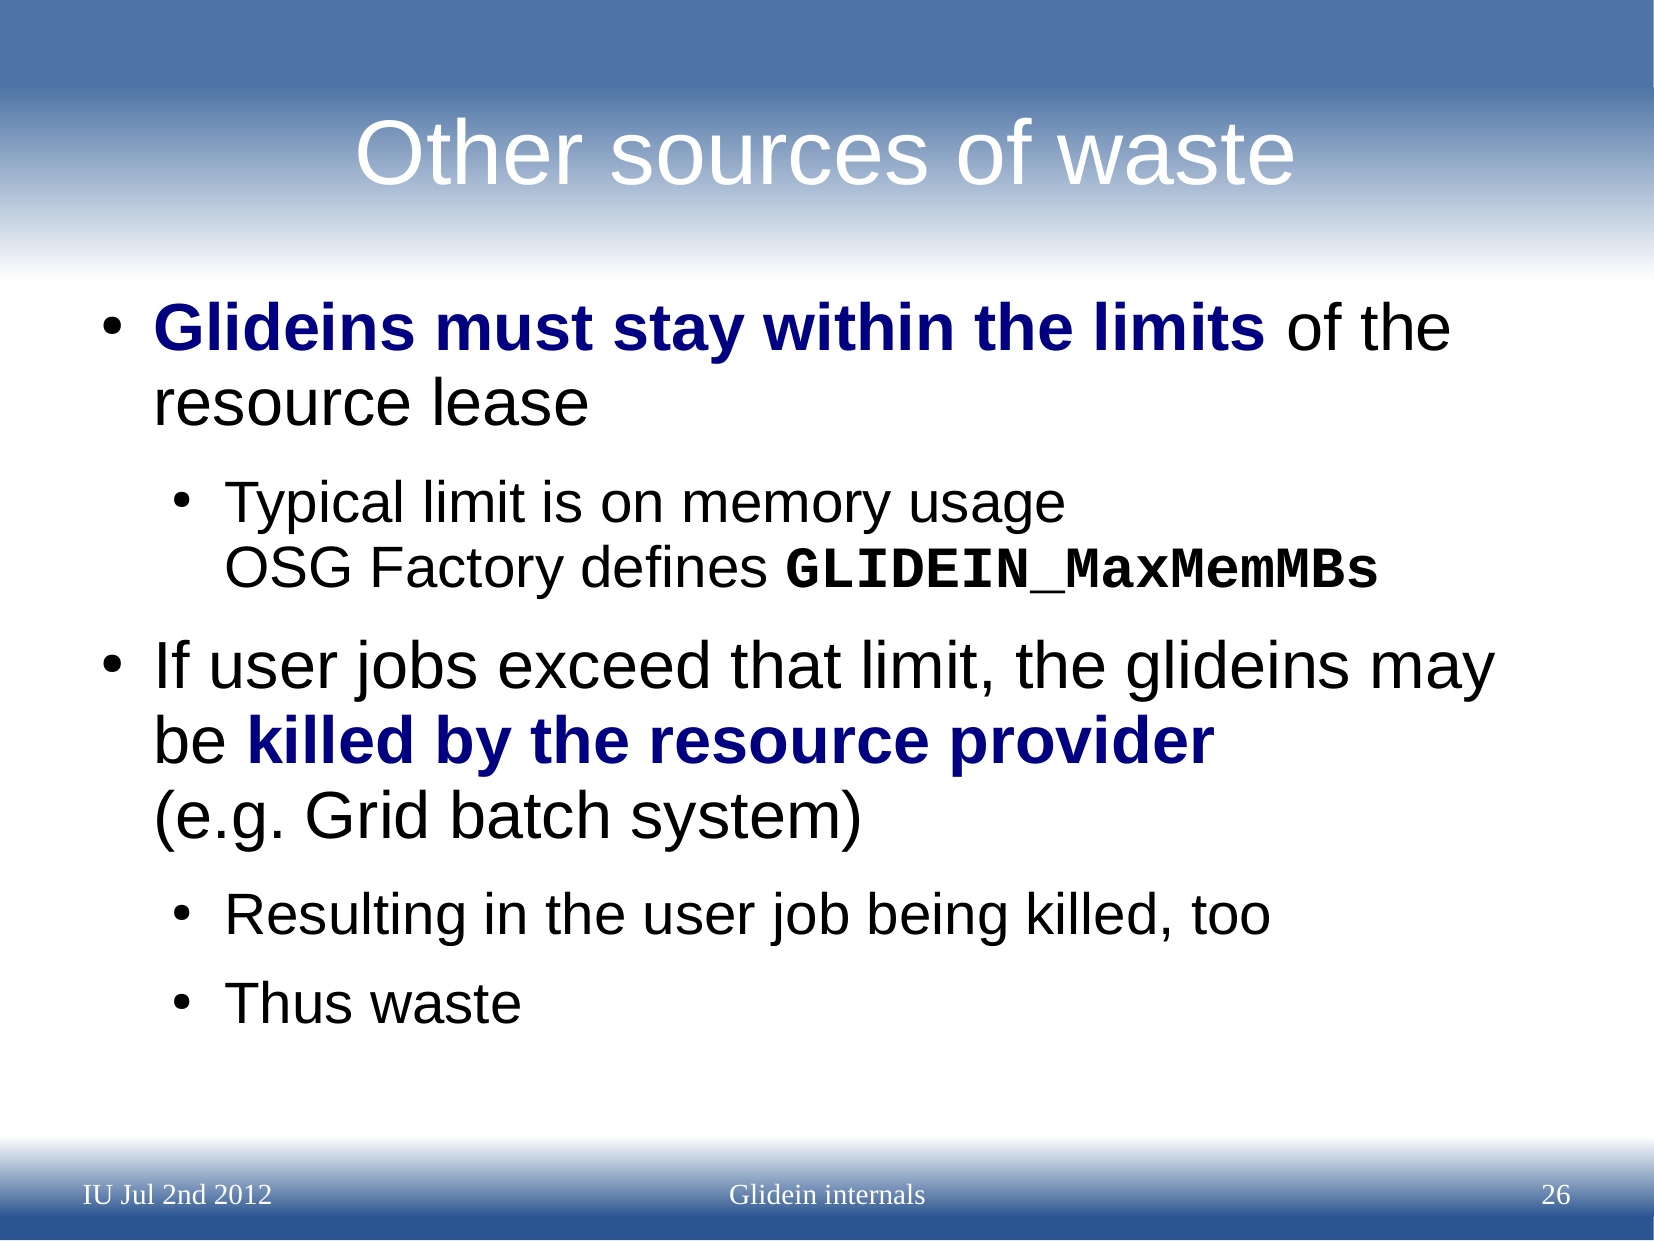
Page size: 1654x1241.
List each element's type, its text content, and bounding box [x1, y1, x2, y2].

list Glideins must stay within the limits of the resource lease Typical limit is on memory usage OSG Factory defines GLIDEIN_MaxMemMBs If user jobs exceed that limit, the glideins may be killed by the resource provider (e.g. Grid batch system) Resulting in the user job being killed, too Thus waste [82, 290, 1571, 1109]
title Other sources of waste [82, 56, 1571, 250]
